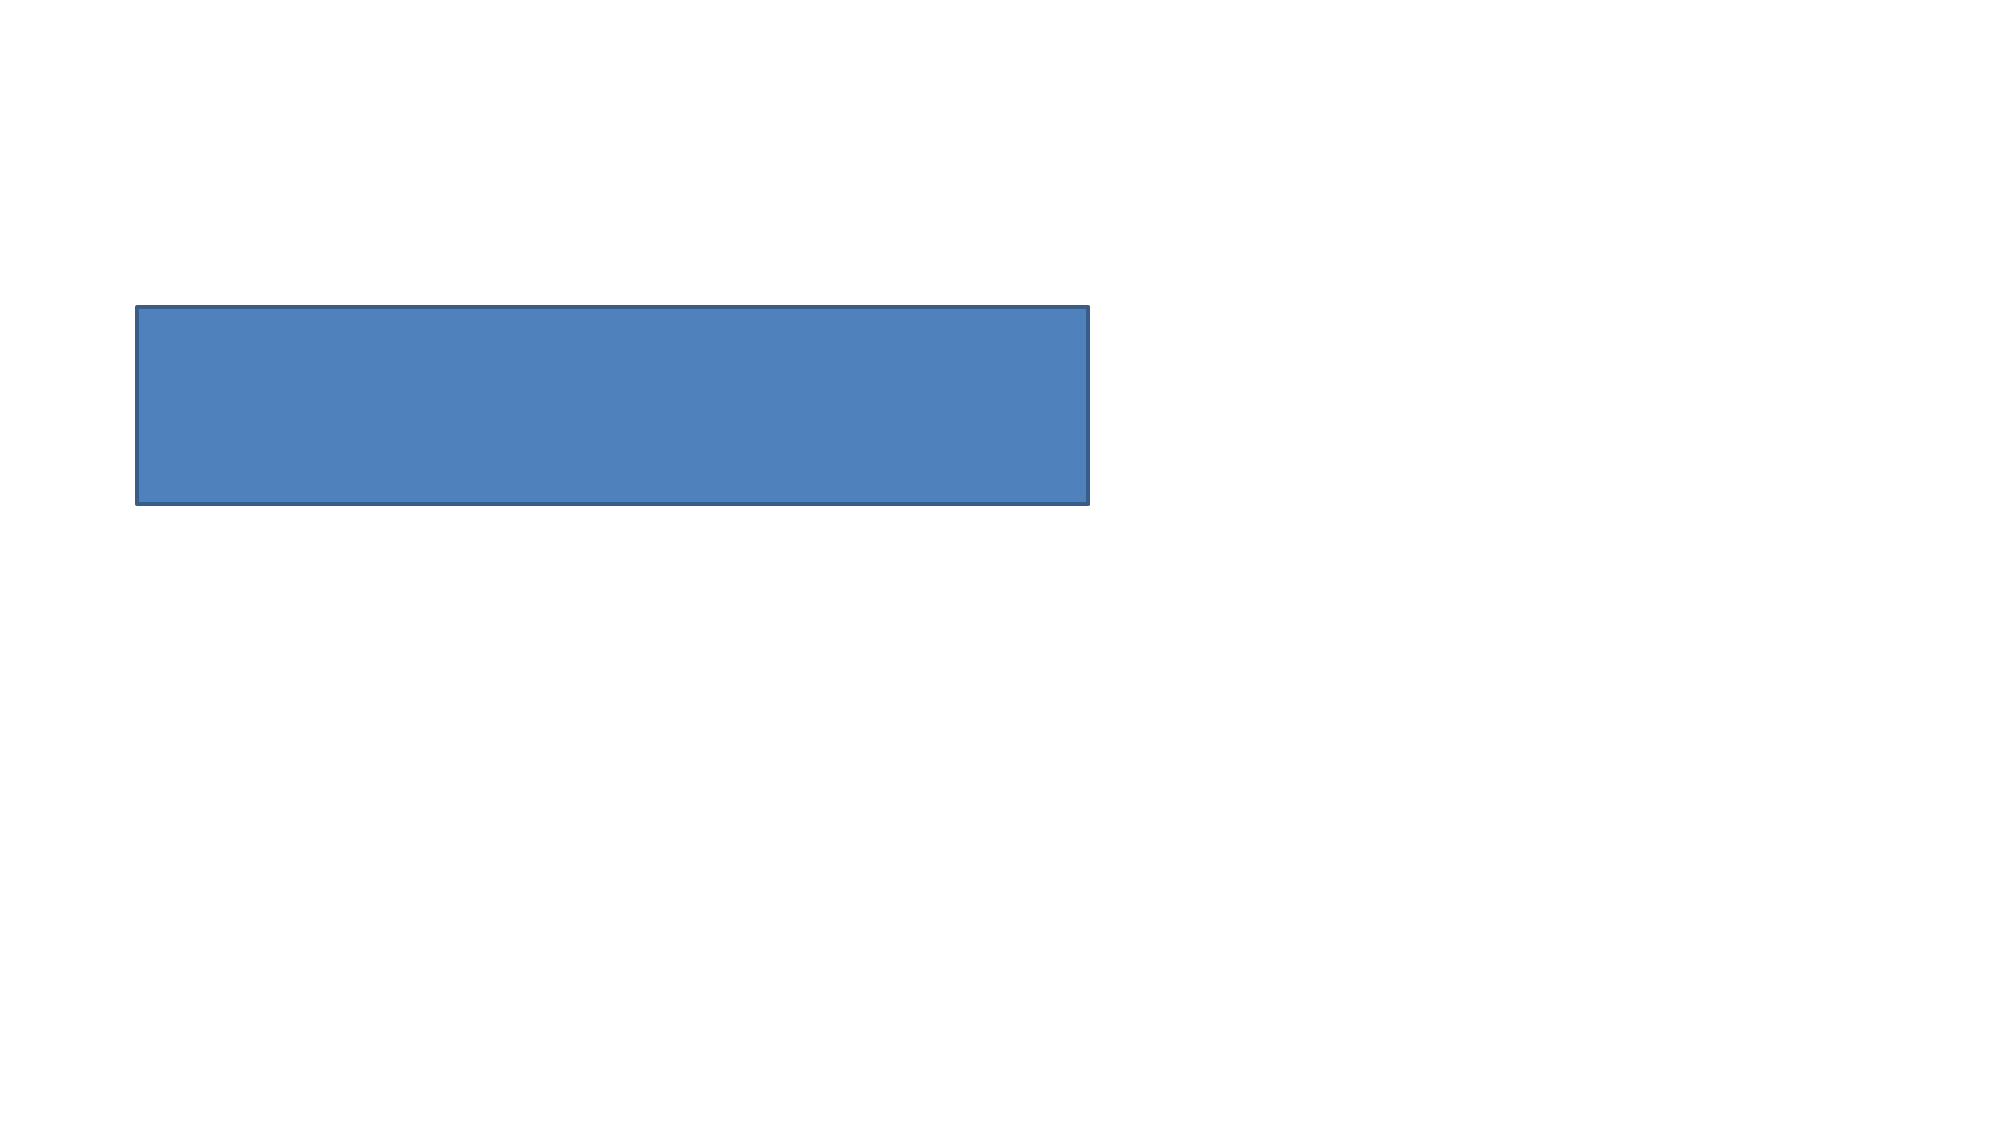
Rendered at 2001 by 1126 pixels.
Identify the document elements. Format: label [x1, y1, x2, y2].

text_box [137, 307, 1089, 505]
